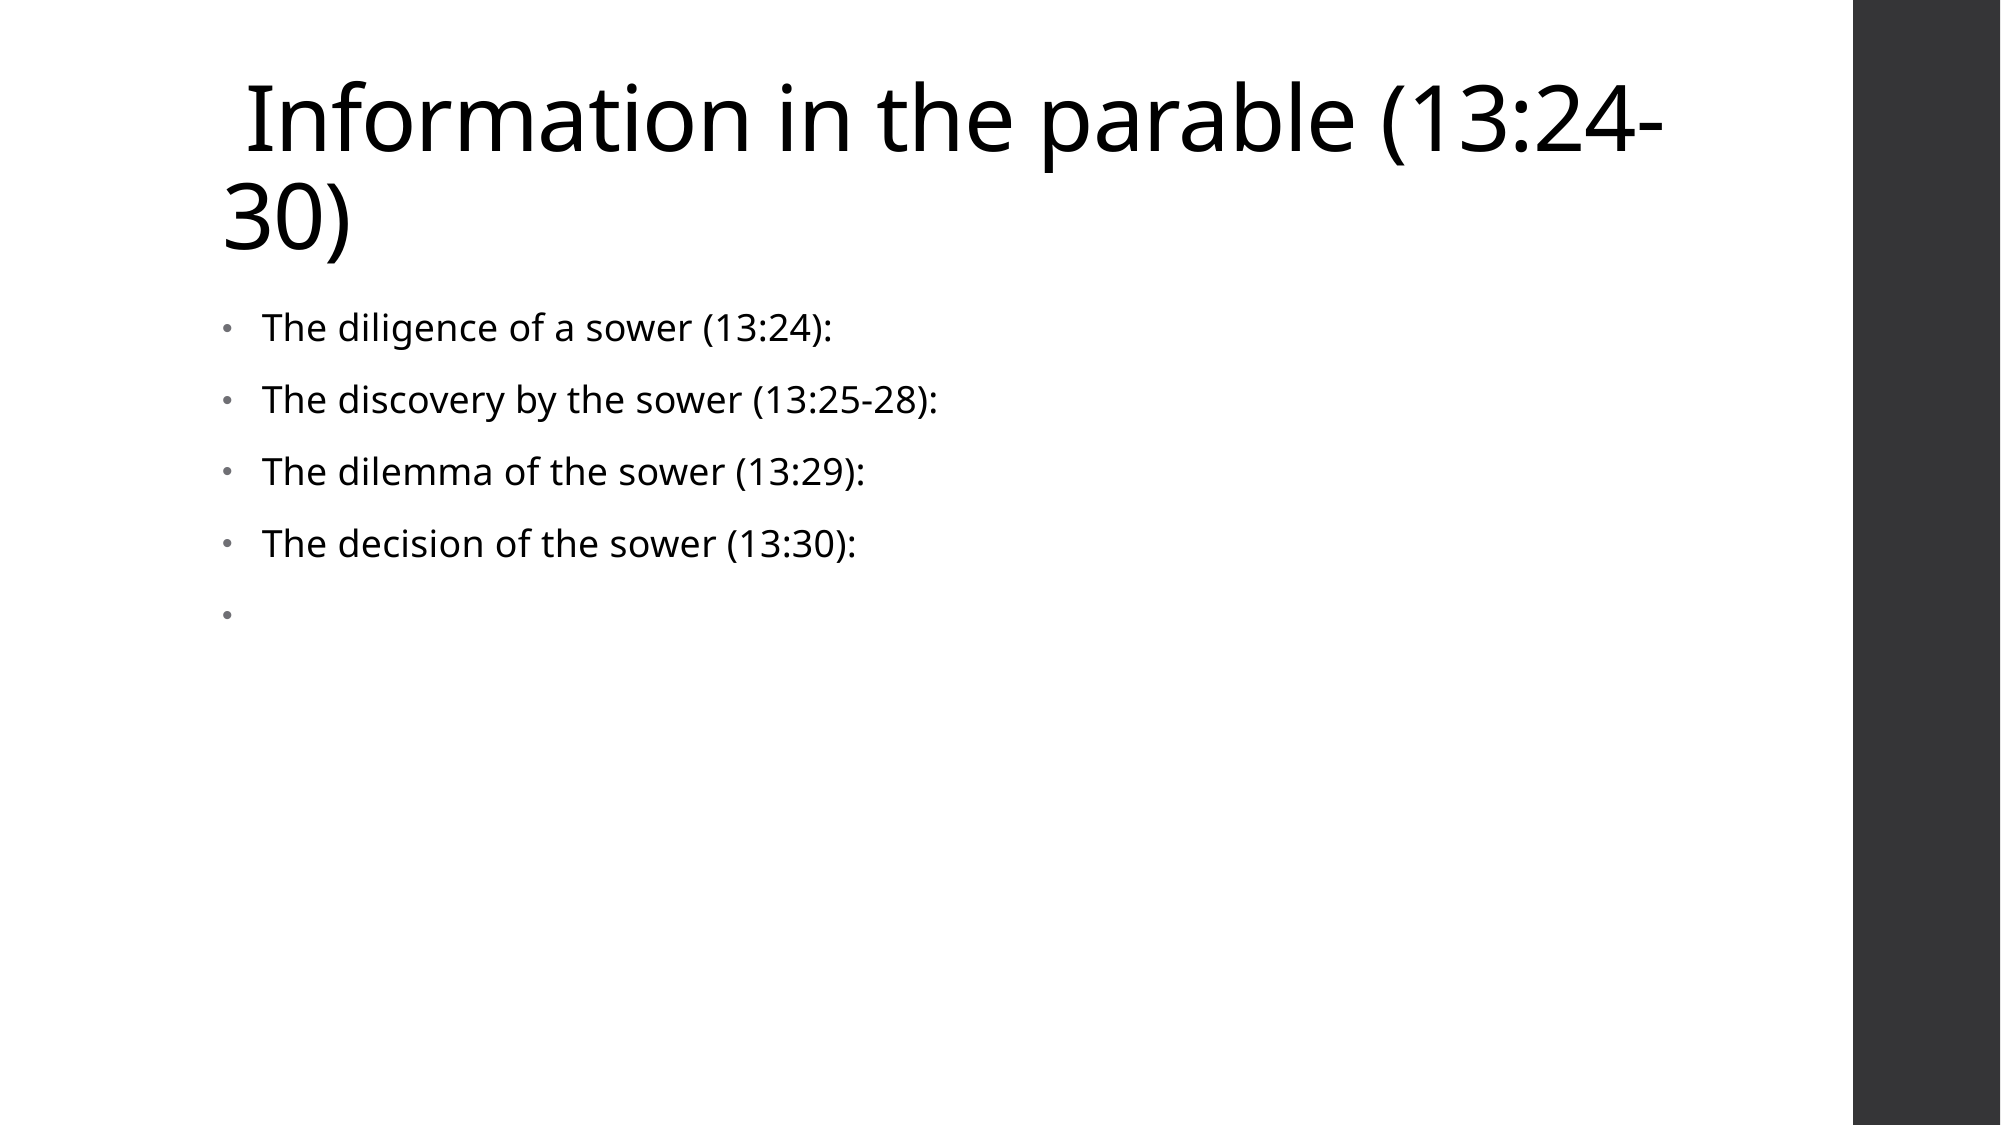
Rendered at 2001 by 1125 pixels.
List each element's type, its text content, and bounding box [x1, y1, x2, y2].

title Information in the parable (13:24-30) [206, 60, 1797, 278]
list The diligence of a sower (13:24): The discovery by the sower (13:25-28): The dilemma of the sower (13:29): The decision of the sower (13:30): [206, 299, 1617, 1014]
